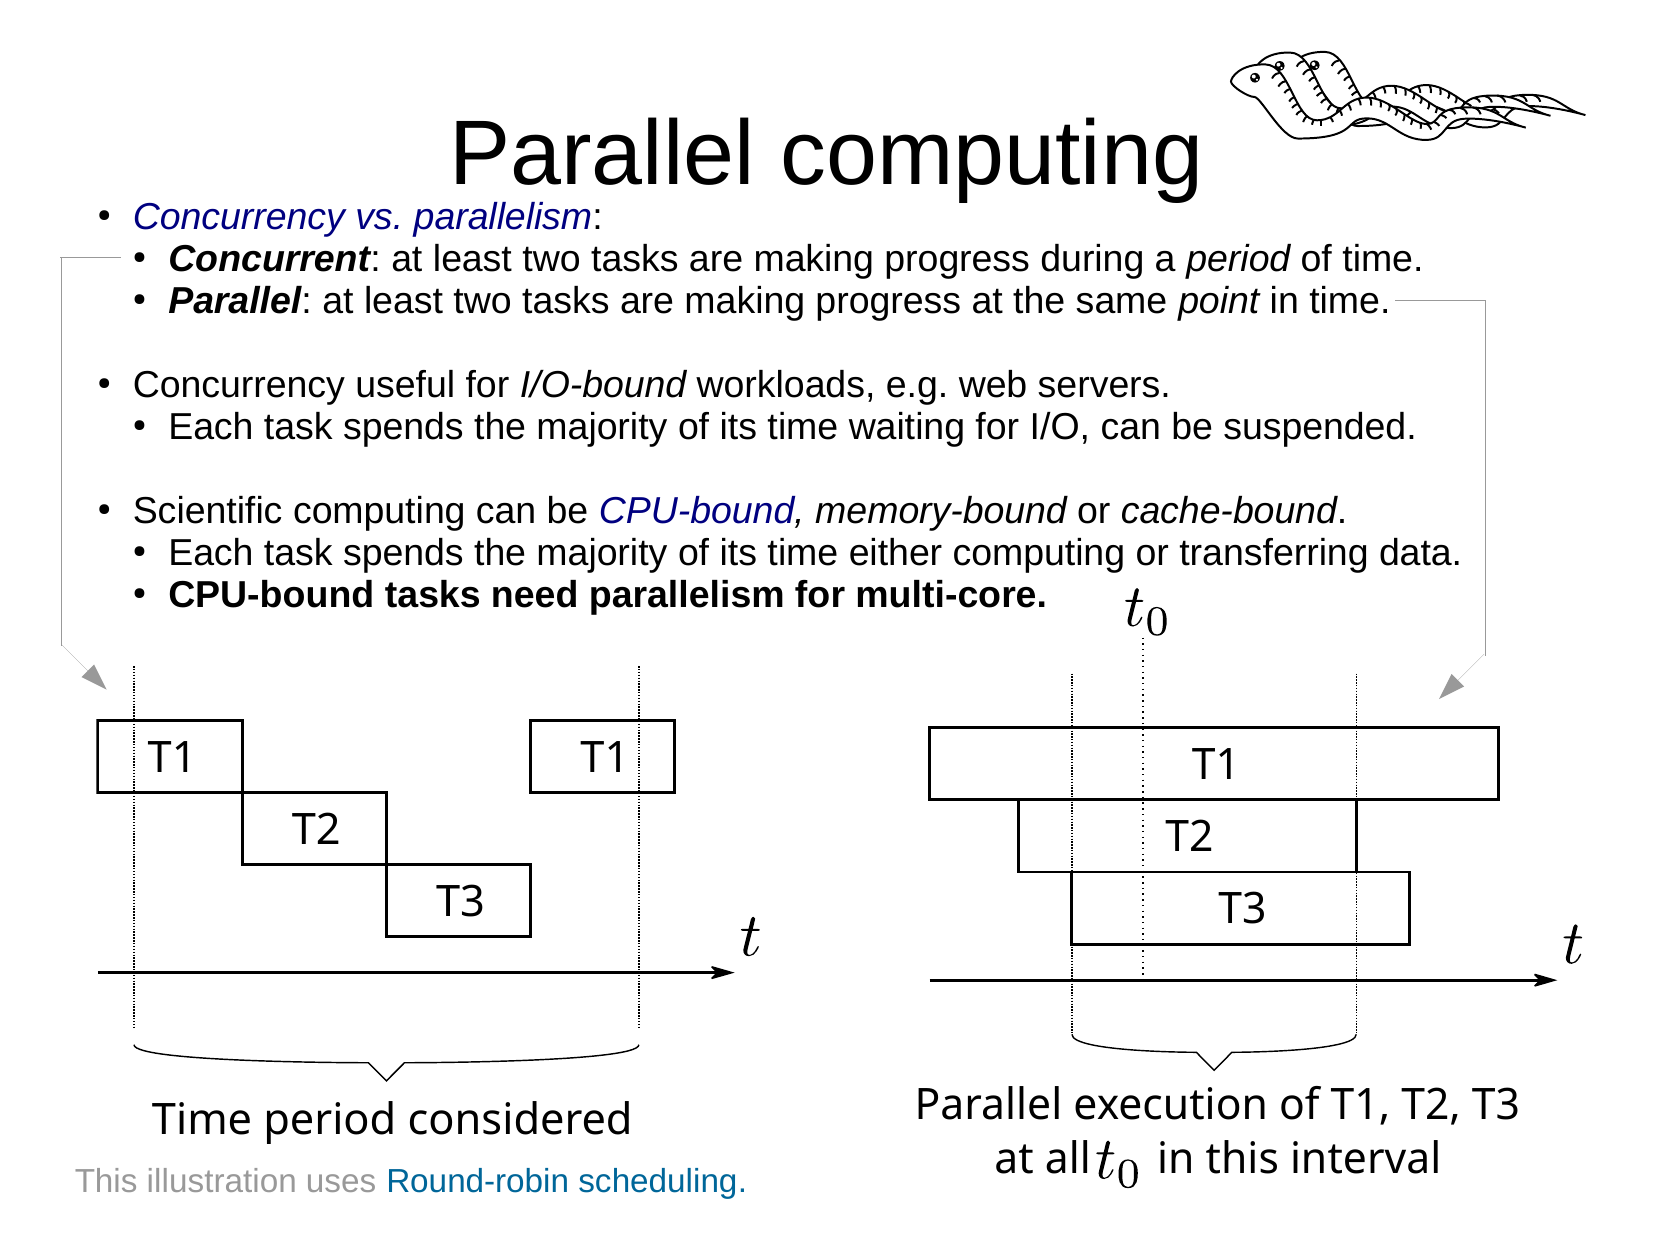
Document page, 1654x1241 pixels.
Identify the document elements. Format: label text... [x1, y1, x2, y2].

picture [879, 588, 1583, 1189]
text_box This illustration uses Round-robin scheduling. [60, 1155, 763, 1208]
text_box Concurrency vs. parallelism: Concurrent: at least two tasks are making progress during a period of time. Parallel: at least two tasks are making progress at the same point in time. Concurrency useful for I/O-bound workloads, e.g. web servers. Each task spends the majority of its time waiting for I/O, can be suspended. Scientific computing can be CPU-bound, memory-bound or cache-bound. Each task spends the majority of its time either computing or transferring data. CPU-bound tasks need parallelism for multi-core. [82, 146, 1561, 1241]
picture [96, 666, 760, 1144]
title Parallel computing [82, 49, 1571, 257]
picture [1230, 50, 1586, 141]
